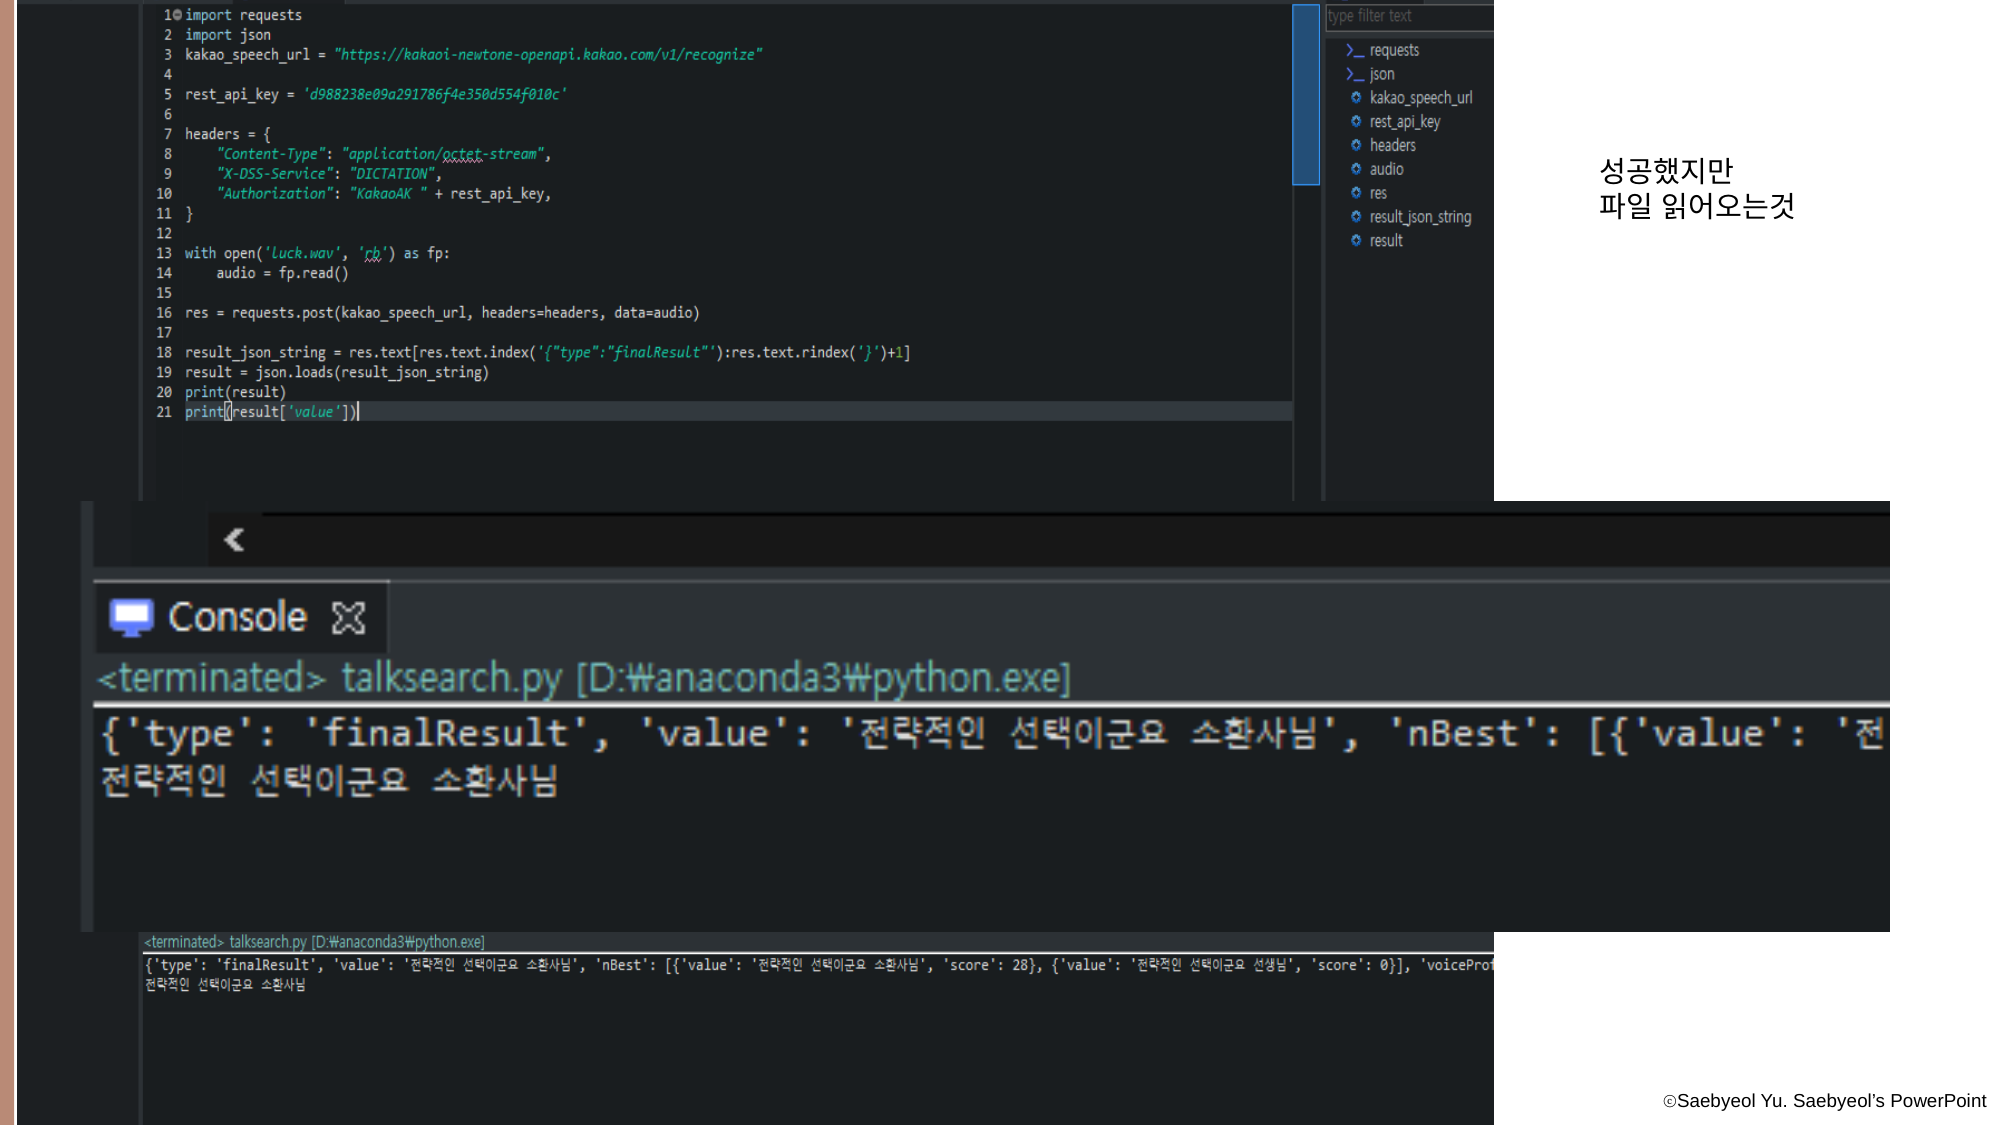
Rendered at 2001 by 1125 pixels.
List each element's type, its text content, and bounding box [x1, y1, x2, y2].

picture [15, 0, 1890, 1125]
text_box [0, 0, 15, 1125]
text_box 성공했지만 파일 읽어오는것 [1584, 138, 1841, 239]
